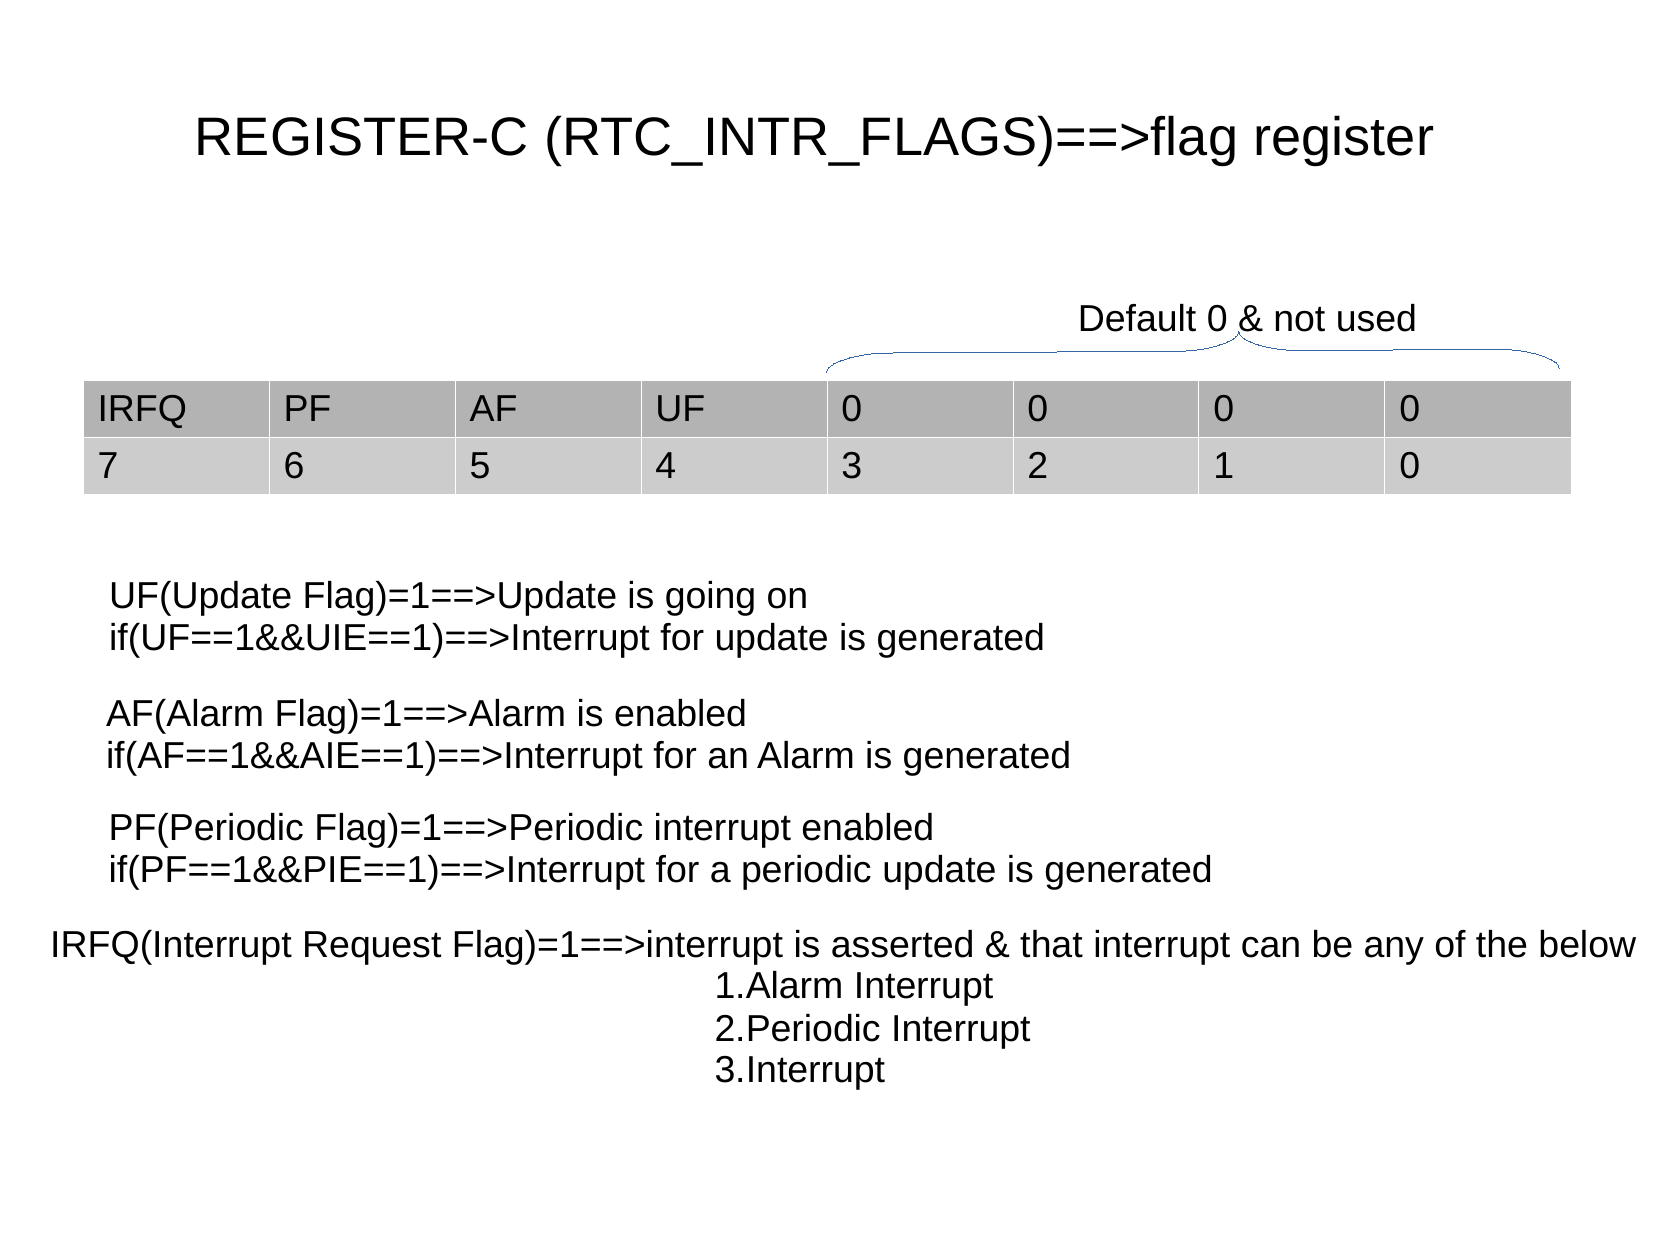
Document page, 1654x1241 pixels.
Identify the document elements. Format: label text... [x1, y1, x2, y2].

table_header IRFQ [84, 381, 269, 437]
text_box IRFQ(Interrupt Request Flag)=1==>interrupt is asserted & that interrupt can be any of the below 1.Alarm Interrupt 2.Periodic Interrupt 3.Interrupt [35, 915, 1652, 1099]
table_cell 0 [1385, 438, 1571, 494]
title REGISTER-C (RTC_INTR_FLAGS)==>flag register [71, 33, 1560, 241]
text_box PF(Periodic Flag)=1==>Periodic interrupt enabled if(PF==1&&PIE==1)==>Interrupt for a periodic update is generated [93, 798, 1229, 898]
table_header 0 [1385, 381, 1571, 437]
table_cell 2 [1014, 438, 1198, 494]
table_cell 6 [270, 438, 455, 494]
text_box Default 0 & not used [1063, 290, 1433, 348]
table_header 0 [1199, 381, 1384, 437]
text_box UF(Update Flag)=1==>Update is going on if(UF==1&&UIE==1)==>Interrupt for update is generated [94, 566, 1072, 666]
table_header PF [270, 381, 455, 437]
table_cell 7 [84, 438, 269, 494]
table_header UF [642, 381, 827, 437]
table_header 0 [1014, 381, 1198, 437]
table_header 0 [828, 381, 1013, 437]
table_header AF [456, 381, 641, 437]
table_cell 4 [642, 438, 827, 494]
table_cell 3 [828, 438, 1013, 494]
table_cell 5 [456, 438, 641, 494]
text_box AF(Alarm Flag)=1==>Alarm is enabled if(AF==1&&AIE==1)==>Interrupt for an Alarm is generated [91, 685, 1087, 784]
table_cell 1 [1199, 438, 1384, 494]
